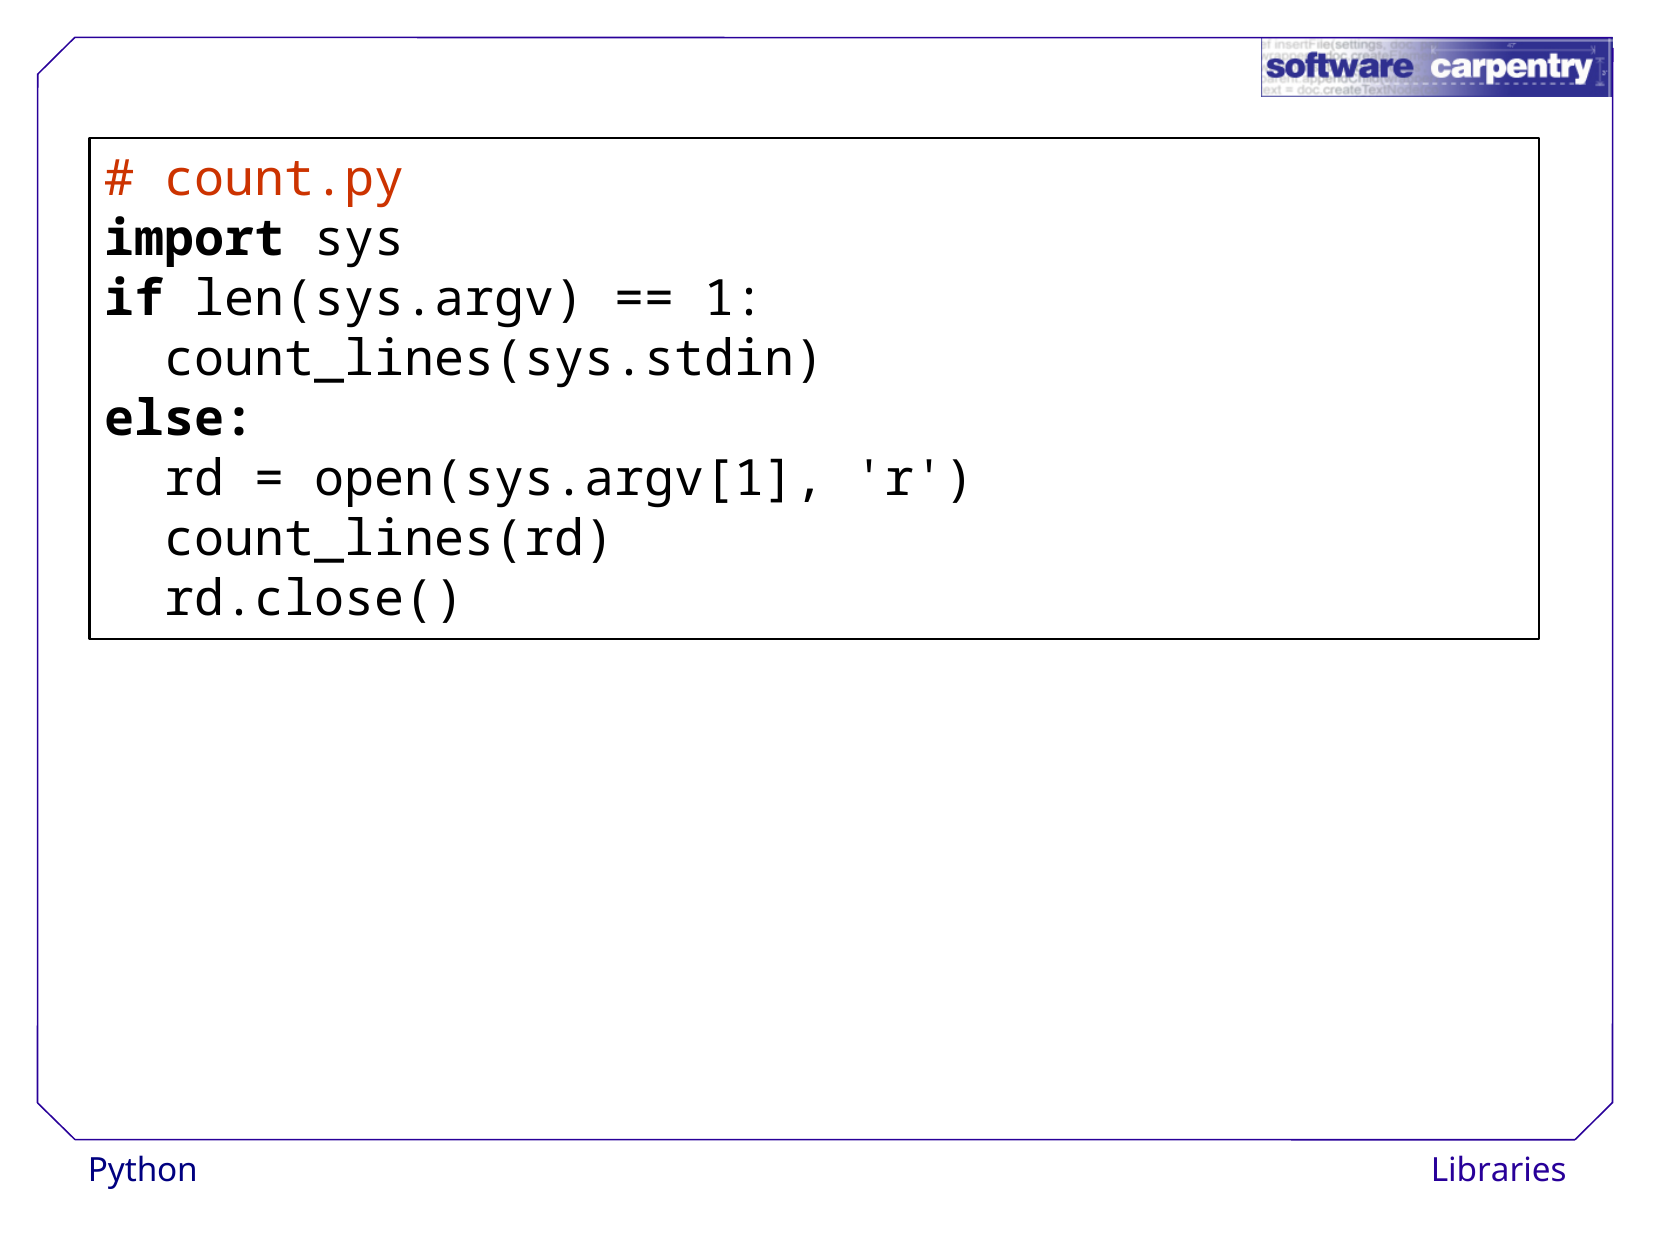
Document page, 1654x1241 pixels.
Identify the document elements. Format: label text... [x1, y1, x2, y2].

text_box # count.py import sys if len(sys.argv) == 1: count_lines(sys.stdin) else: rd = open(sys.argv[1], 'r') count_lines(rd) rd.close() [89, 138, 1540, 639]
picture [1261, 39, 1613, 97]
